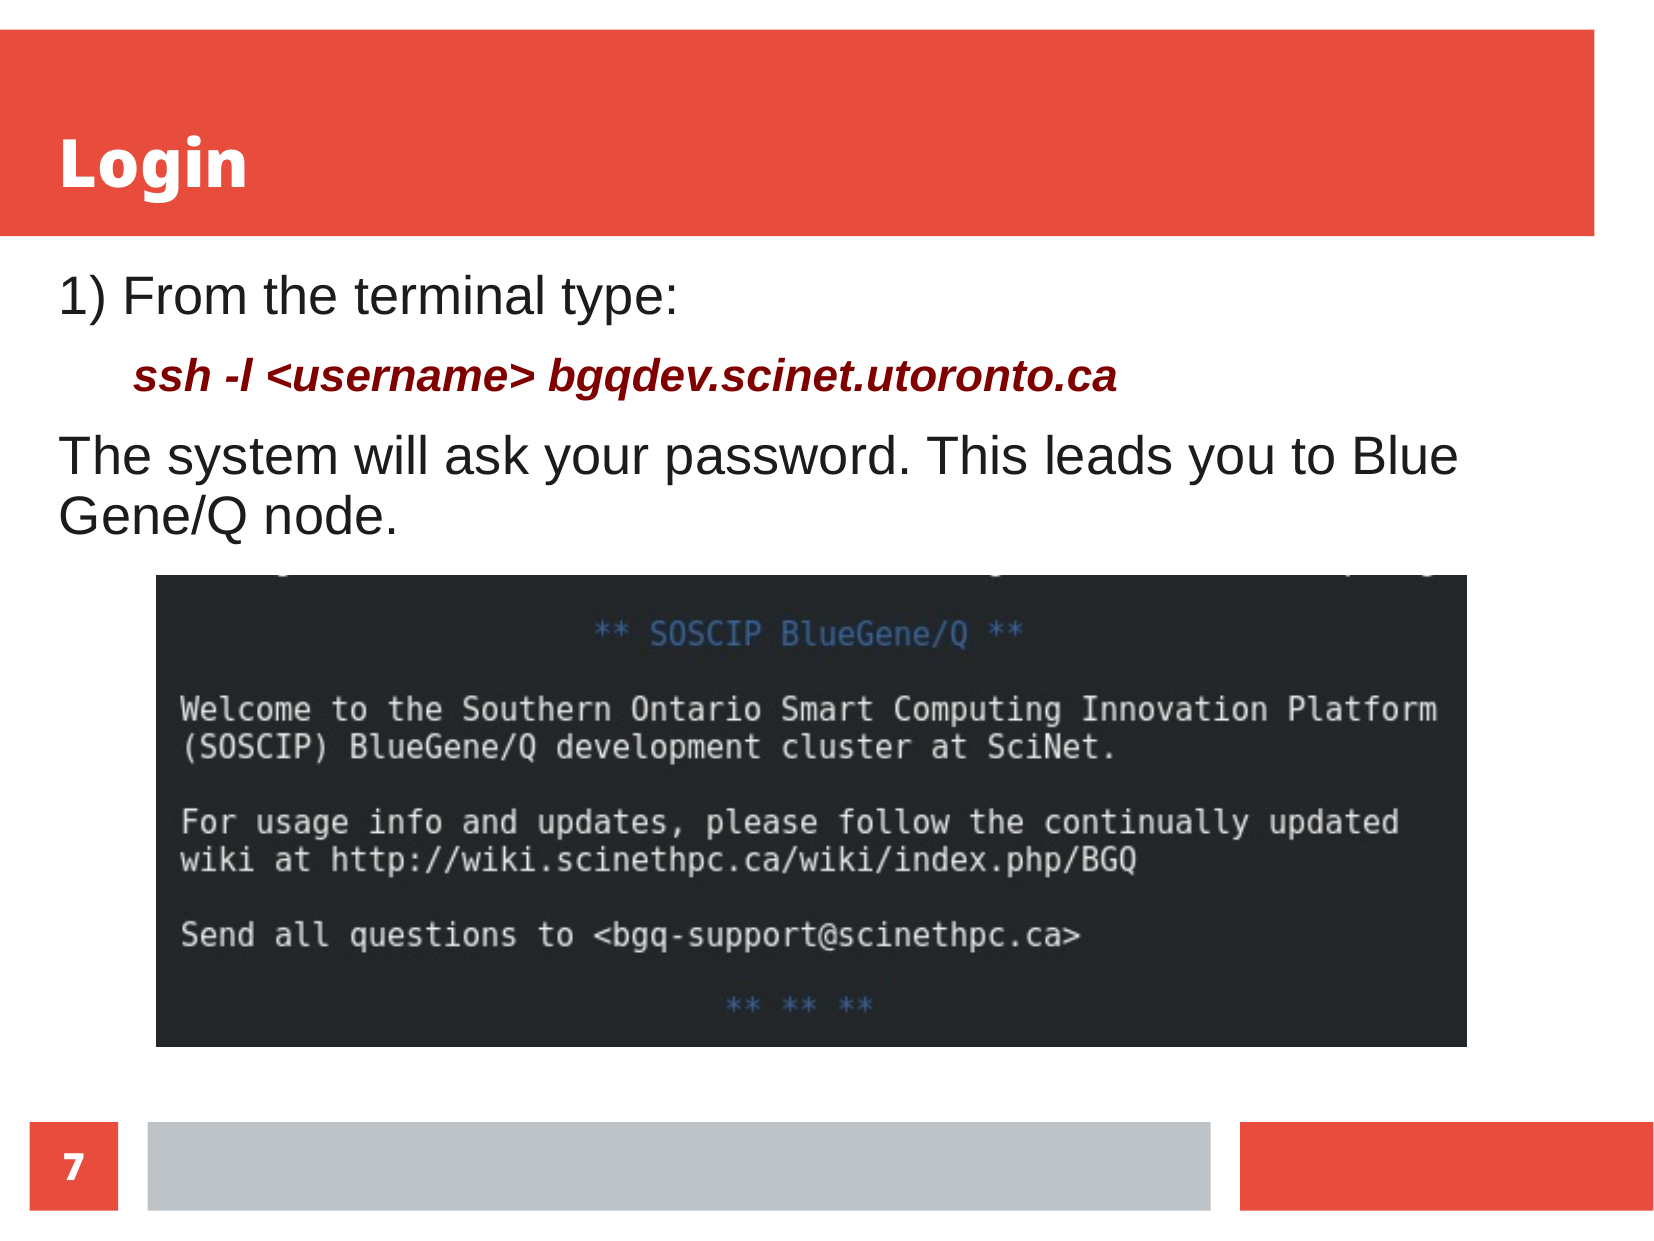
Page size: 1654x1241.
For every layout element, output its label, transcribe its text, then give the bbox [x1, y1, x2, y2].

picture [156, 575, 1467, 1047]
list 1) From the terminal type: ssh -l <username> bgqdev.scinet.utoronto.ca The system will ask your password. This leads you to Blue Gene/Q node. [59, 265, 1565, 1034]
title Login [59, 59, 1595, 207]
